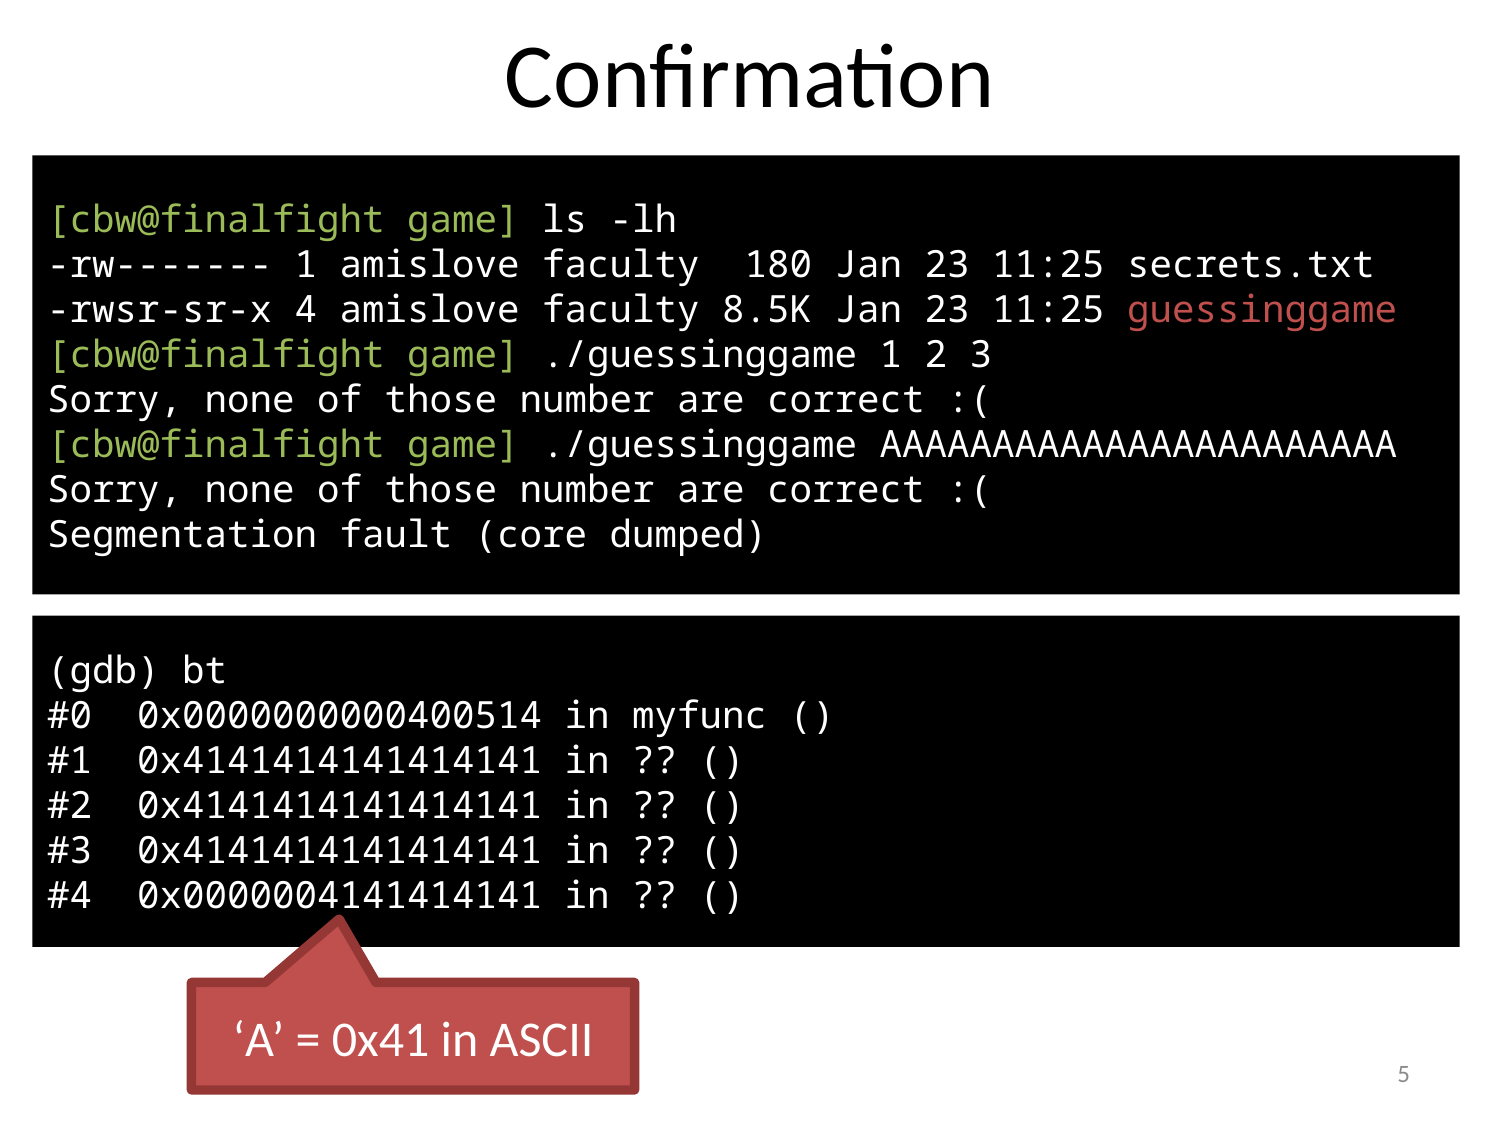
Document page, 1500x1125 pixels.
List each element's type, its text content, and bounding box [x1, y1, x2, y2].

text_box ‘A’ = 0x41 in ASCII [191, 919, 635, 1090]
text_box (gdb) bt #0 0x0000000000400514 in myfunc () #1 0x4141414141414141 in ?? () #2 0x4141414141414141 in ?? () #3 0x4141414141414141 in ?? () #4 0x0000004141414141 in ?? () [32, 615, 1460, 947]
title Confirmation [75, 0, 1425, 155]
text_box [cbw@finalfight game] ls -lh -rw------- 1 amislove faculty 180 Jan 23 11:25 secrets.txt -rwsr-sr-x 4 amislove faculty 8.5K Jan 23 11:25 guessinggame [cbw@finalfight game] ./guessinggame 1 2 3 Sorry, none of those number are correct :( [cbw@finalfight game] ./guessinggame AAAAAAAAAAAAAAAAAAAAAAA Sorry, none of those number are correct :( Segmentation fault (core dumped) [32, 155, 1460, 595]
slide_number <number> [1074, 1042, 1425, 1103]
